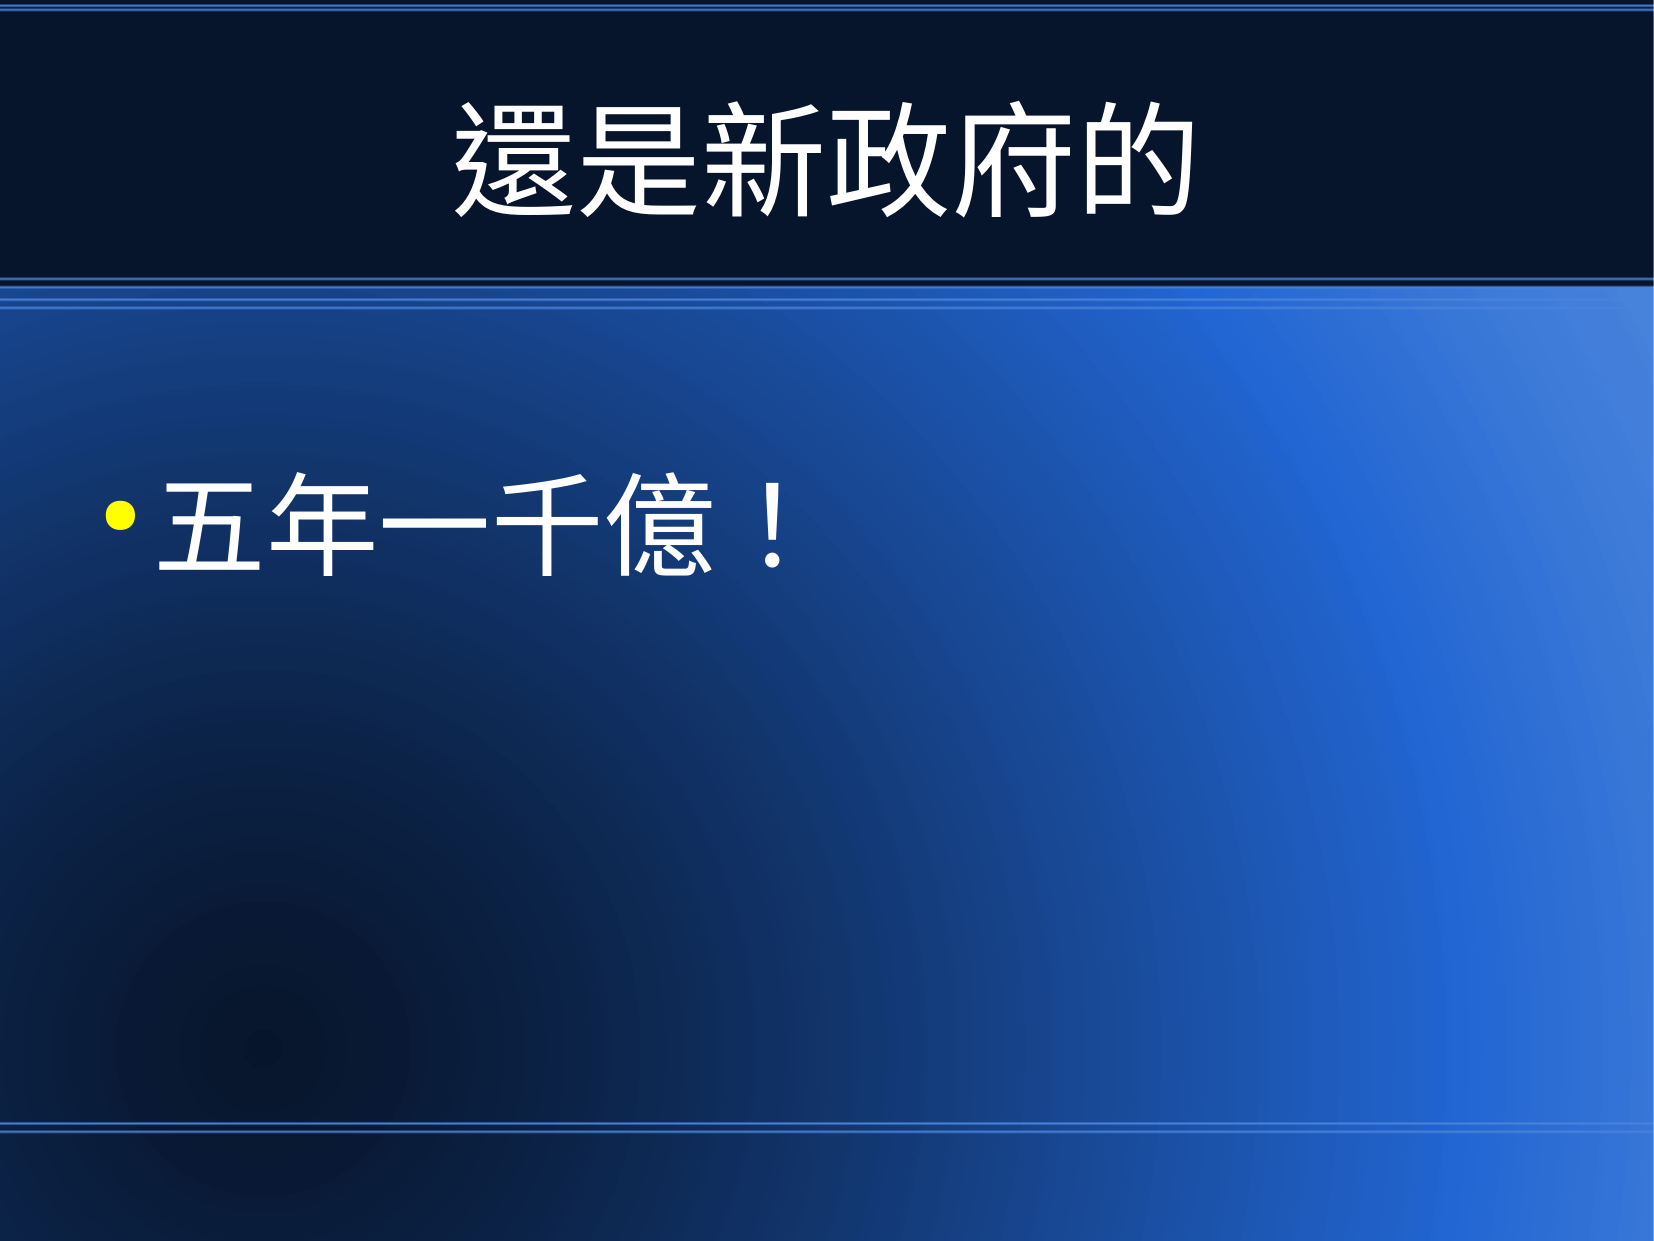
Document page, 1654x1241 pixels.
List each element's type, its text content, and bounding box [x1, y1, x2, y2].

picture [0, 0, 1654, 1241]
list 五年一千億！ [82, 355, 1571, 1241]
title 還是新政府的 [82, 49, 1571, 257]
